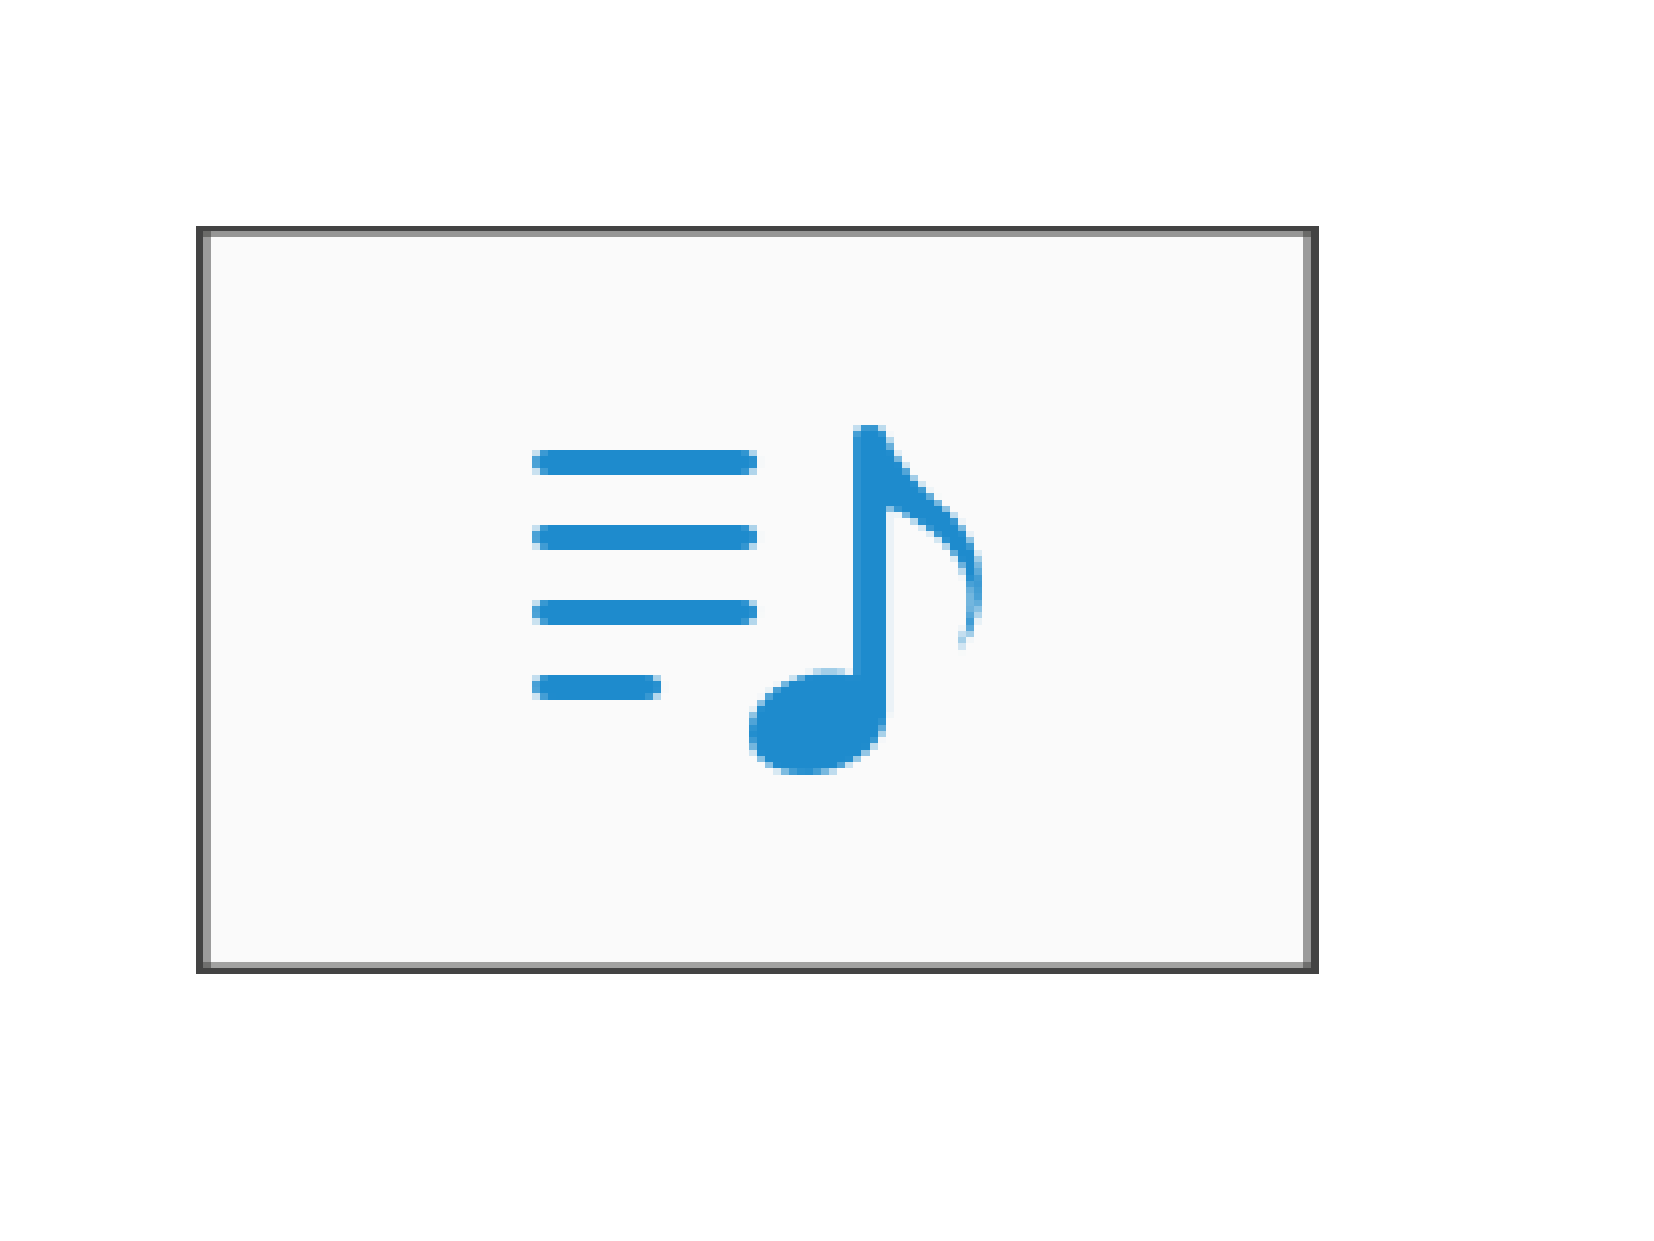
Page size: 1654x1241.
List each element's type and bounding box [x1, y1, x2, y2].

text_box [195, 225, 1320, 976]
